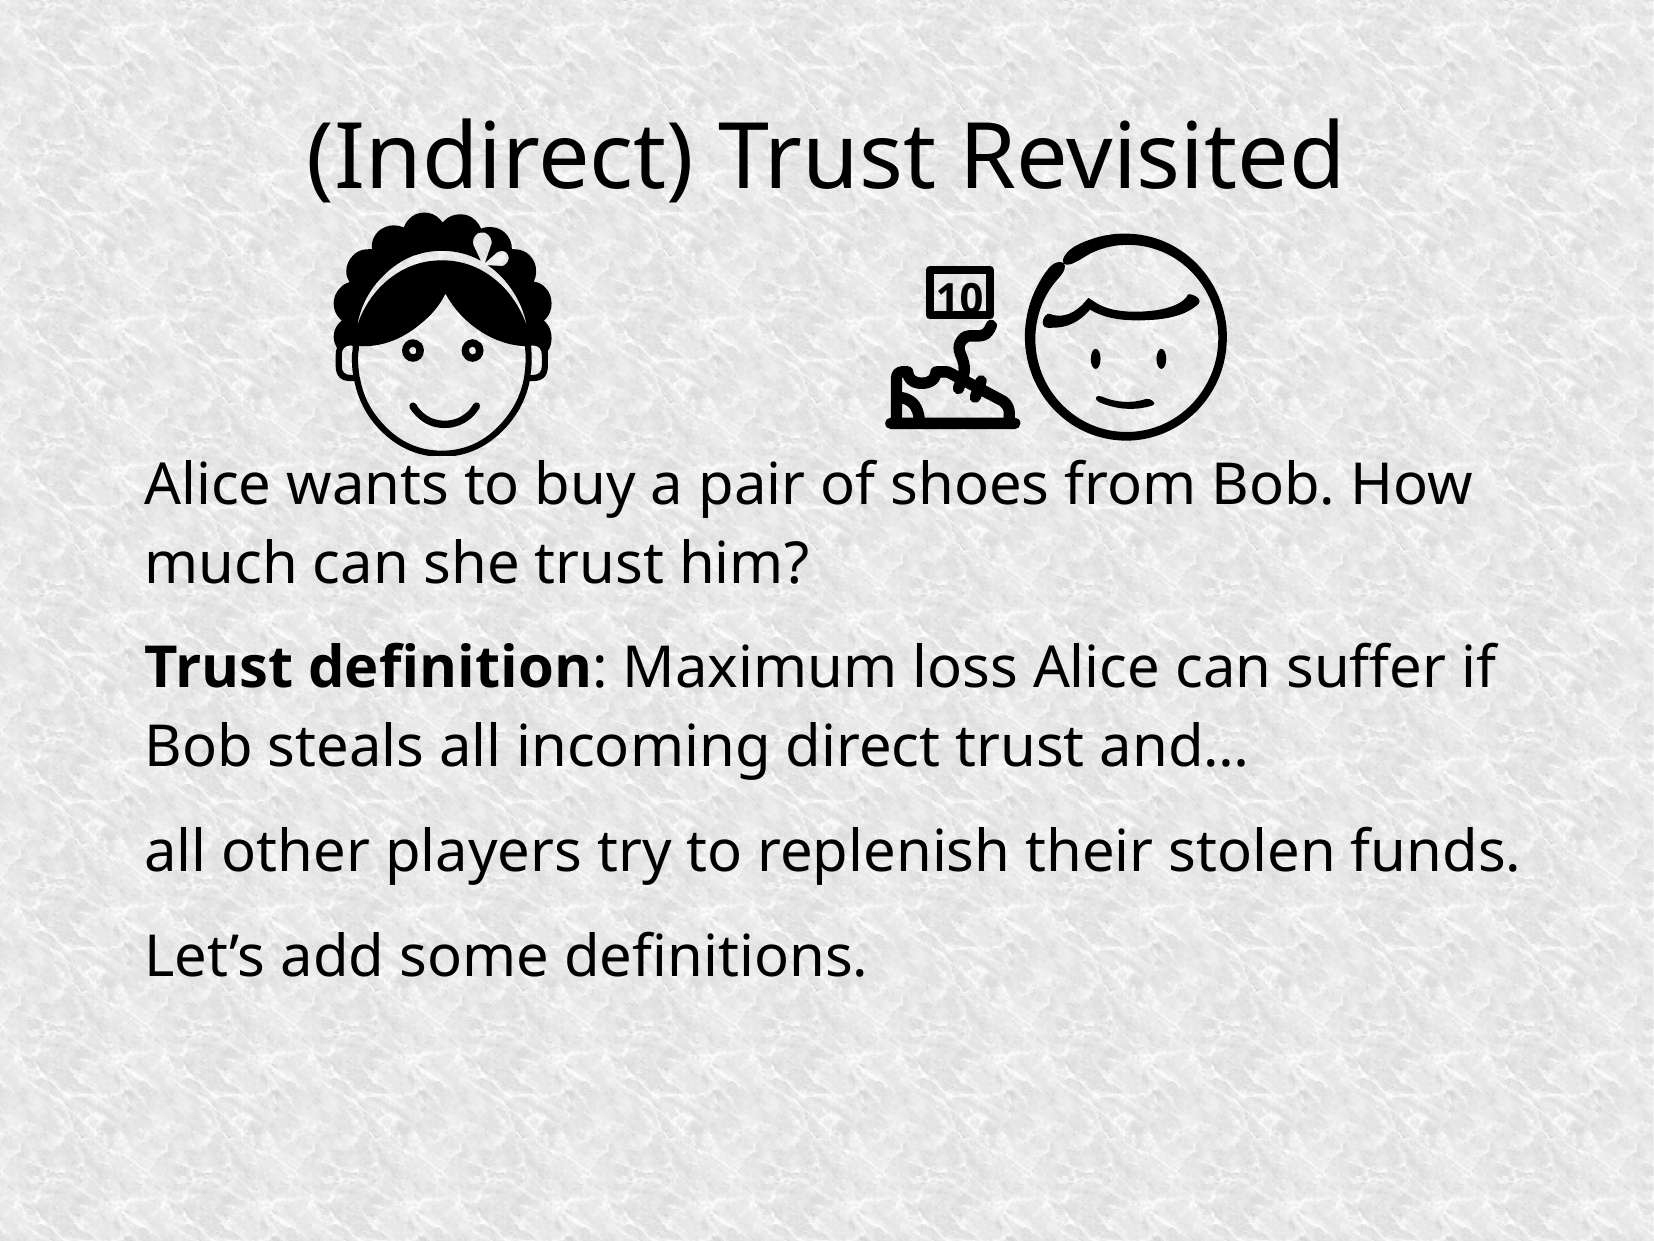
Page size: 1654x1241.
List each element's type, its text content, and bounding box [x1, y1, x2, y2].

text_box 10 [916, 256, 990, 308]
title (Indirect) Trust Revisited [82, 49, 1571, 257]
text_box 10 [934, 274, 986, 308]
list Alice wants to buy a pair of shoes from Bob. How much can she trust him? Trust definition: Maximum loss Alice can suffer if Bob steals all incoming direct trust and… all other players try to replenish their stolen funds. Let’s add some definitions. [82, 337, 1571, 1057]
picture [0, 0, 1654, 1241]
